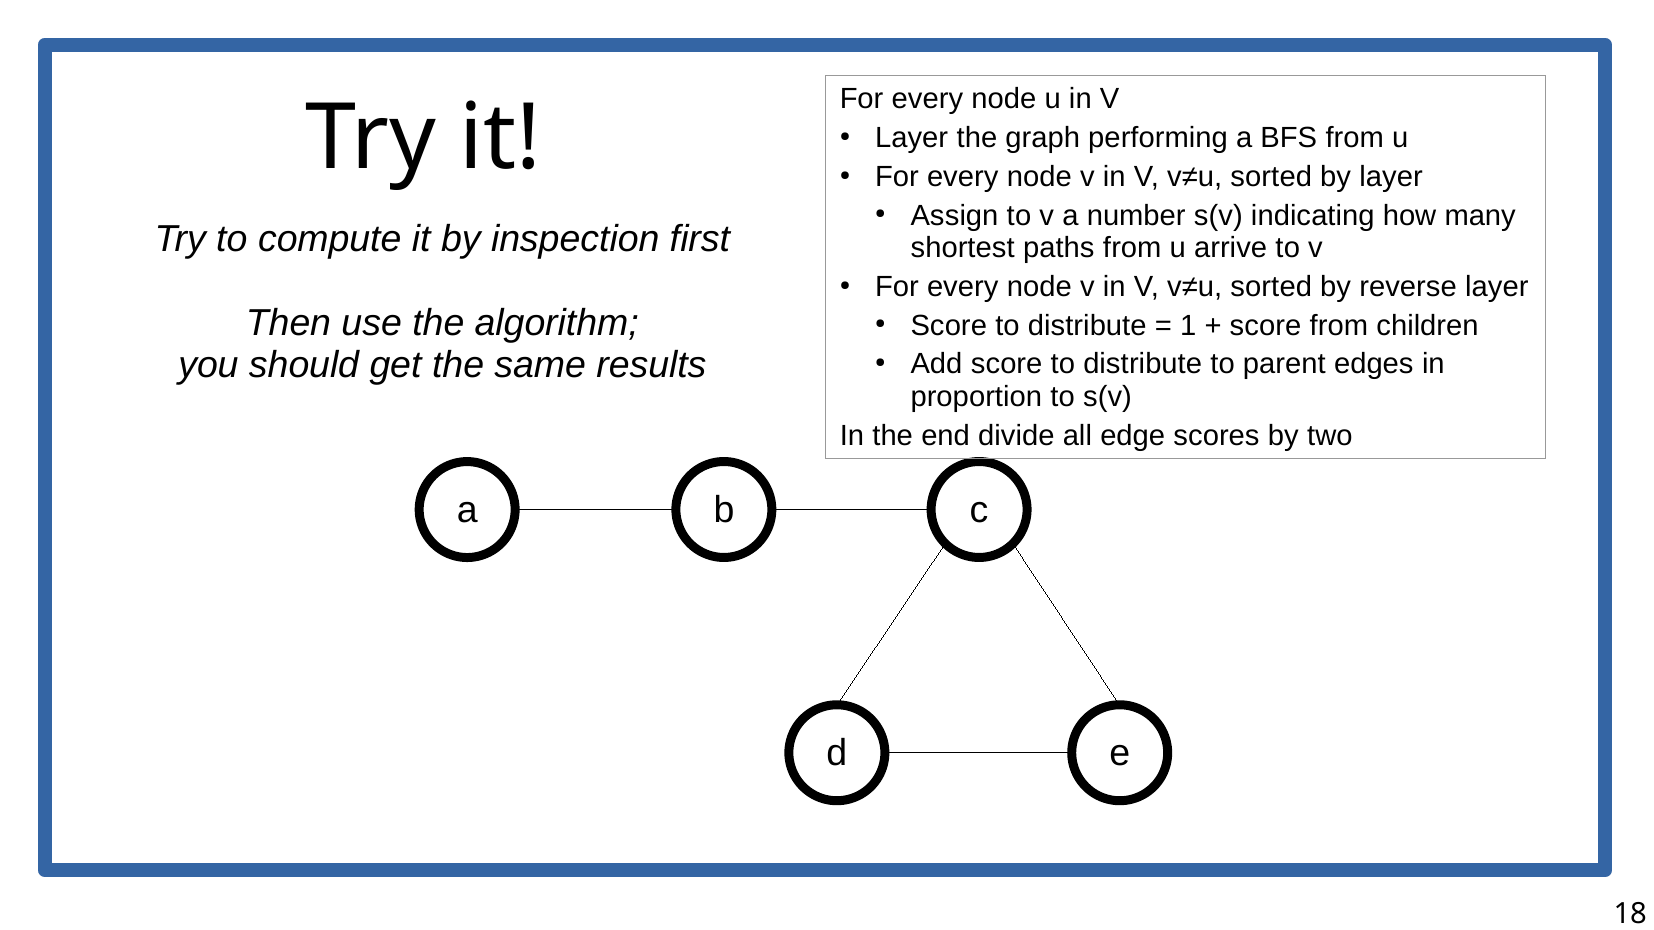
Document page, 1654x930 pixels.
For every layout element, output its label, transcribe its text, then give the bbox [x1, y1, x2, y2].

text_box d [788, 704, 885, 801]
text_box e [1071, 704, 1168, 801]
text_box b [675, 461, 772, 558]
text_box For every node u in V Layer the graph performing a BFS from u For every node v in V, v≠u, sorted by layer Assign to v a number s(v) indicating how many shortest paths from u arrive to v For every node v in V, v≠u, sorted by reverse layer Score to distribute = 1 + score from children Add score to distribute to parent edges in proportion to s(v) In the end divide all edge scores by two [825, 75, 1546, 403]
text_box c [931, 461, 1028, 558]
title Try it! [90, 62, 781, 204]
text_box a [419, 461, 516, 558]
text_box Try to compute it by inspection first Then use the algorithm; you should get the same results [75, 209, 811, 406]
